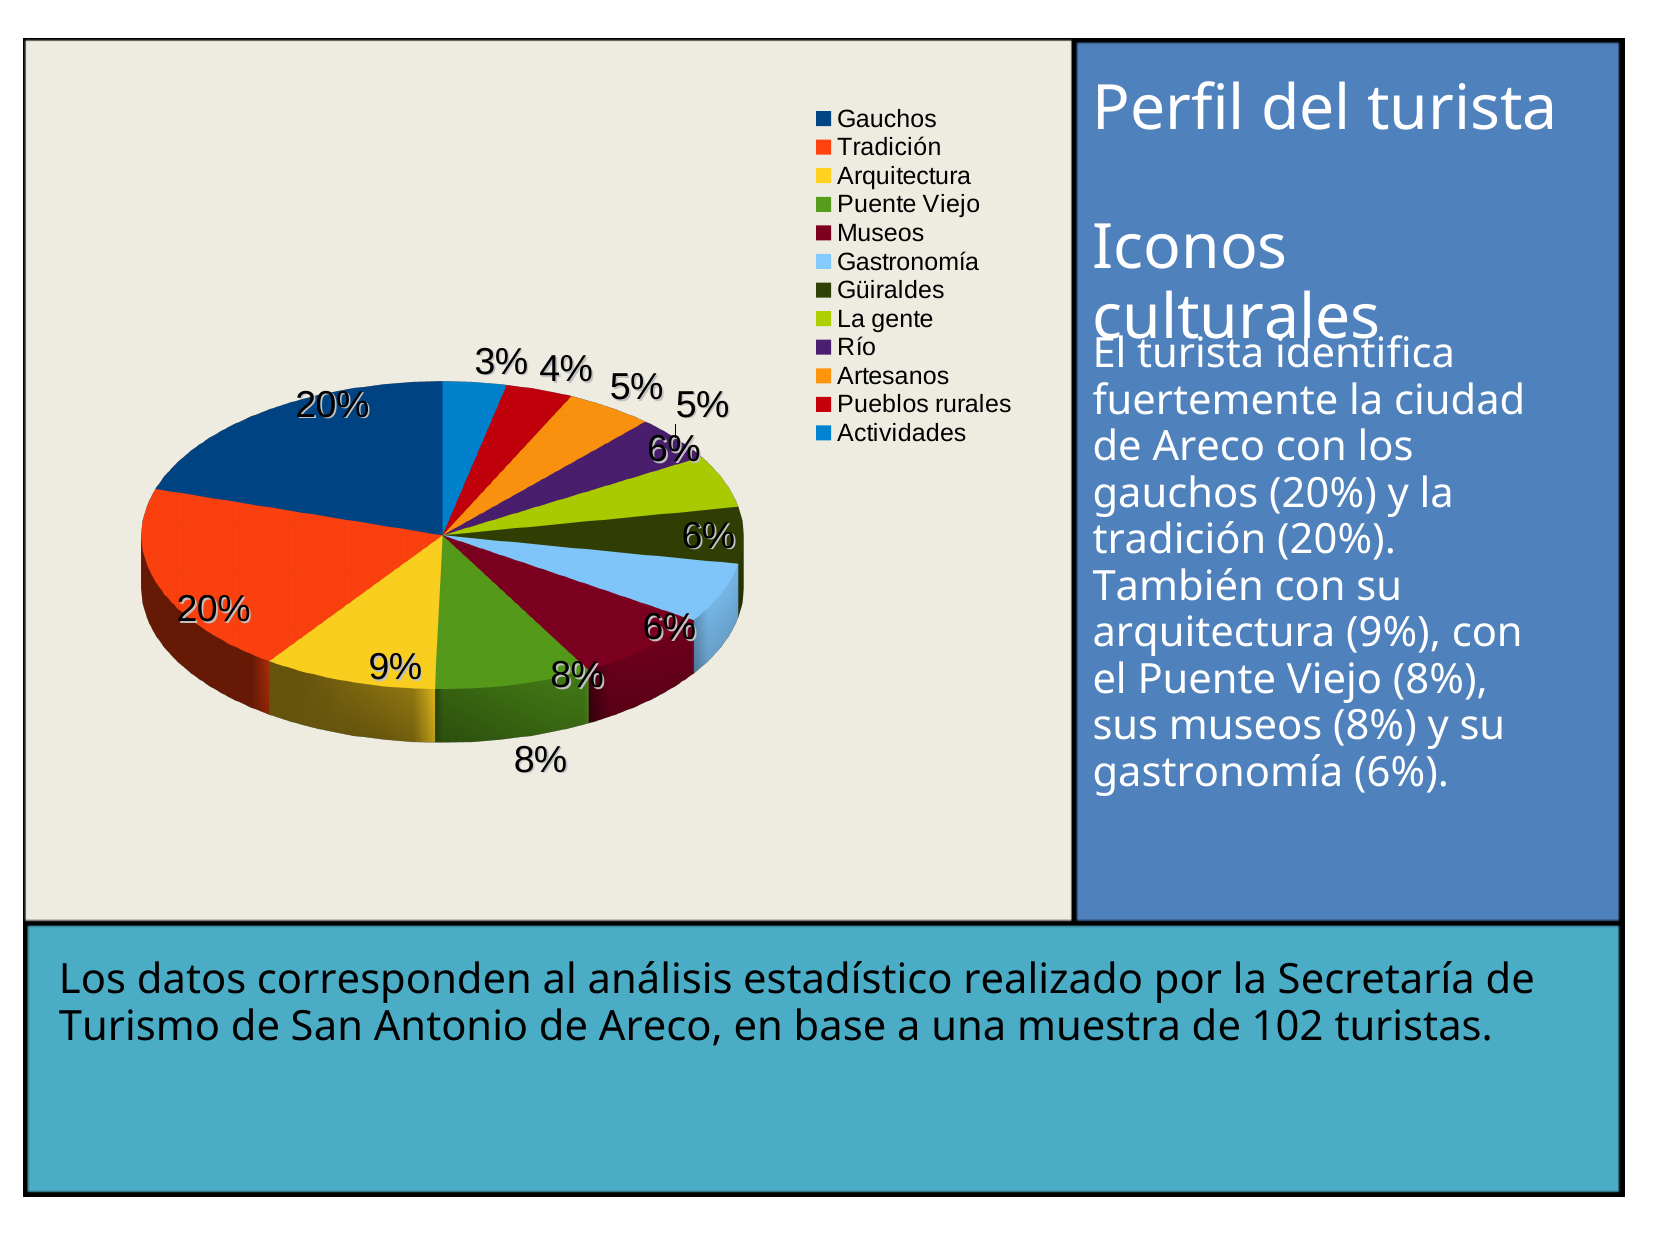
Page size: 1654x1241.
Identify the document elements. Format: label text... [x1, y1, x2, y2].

text_box Perfil del turista Iconos culturales [1092, 73, 1565, 180]
picture [23, 38, 1630, 1202]
text_box El turista identifica fuertemente la ciudad de Areco con los gauchos (20%) y la tradición (20%). También con su arquitectura (9%), con el Puente Viejo (8%), sus museos (8%) y su gastronomía (6%). [1092, 330, 1565, 567]
text_box Los datos corresponden al análisis estadístico realizado por la Secretaría de Turismo de San Antonio de Areco, en base a una muestra de 102 turistas. [59, 956, 1583, 1075]
chart [47, 94, 1041, 855]
